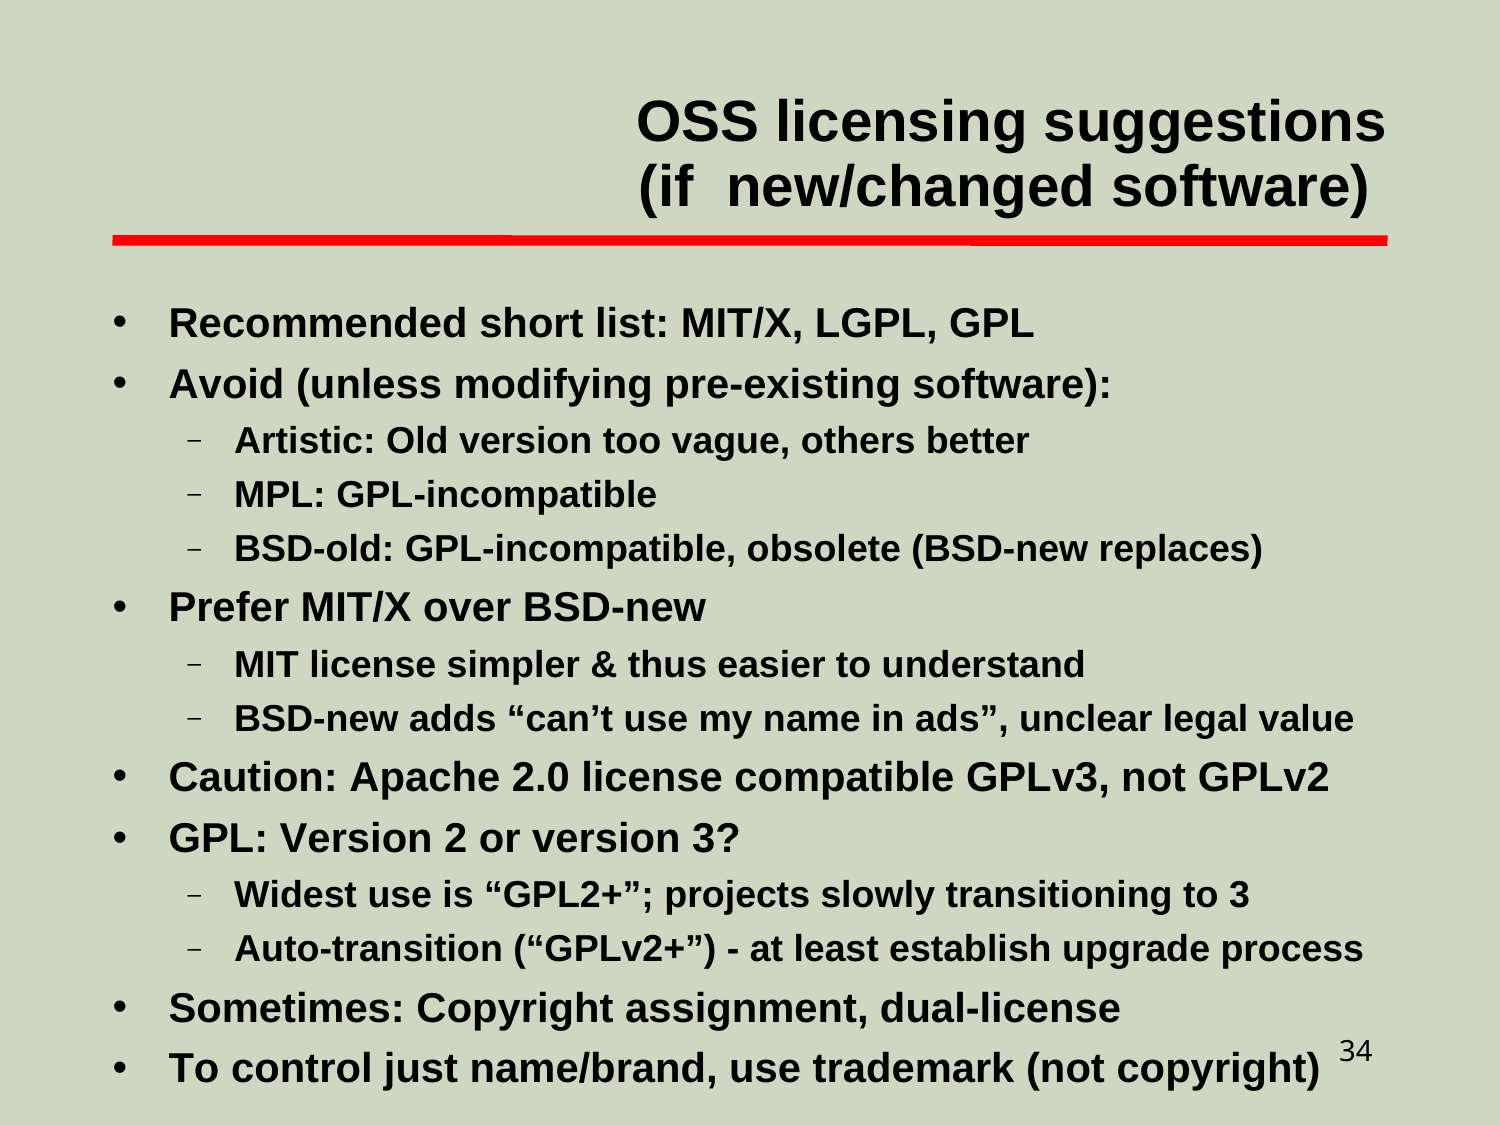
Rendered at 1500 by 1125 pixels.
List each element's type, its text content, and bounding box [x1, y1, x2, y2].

list Recommended short list: MIT/X, LGPL, GPL Avoid (unless modifying pre-existing software): Artistic: Old version too vague, others better MPL: GPL-incompatible BSD-old: GPL-incompatible, obsolete (BSD-new replaces) Prefer MIT/X over BSD-new MIT license simpler & thus easier to understand BSD-new adds “can’t use my name in ads”, unclear legal value Caution: Apache 2.0 license compatible GPLv3, not GPLv2 GPL: Version 2 or version 3? Widest use is “GPL2+”; projects slowly transitioning to 3 Auto-transition (“GPLv2+”) - at least establish upgrade process Sometimes: Copyright assignment, dual-license To control just name/brand, use trademark (not copyright) [112, 299, 1388, 1094]
title OSS licensing suggestions (if new/changed software) [337, 89, 1388, 220]
